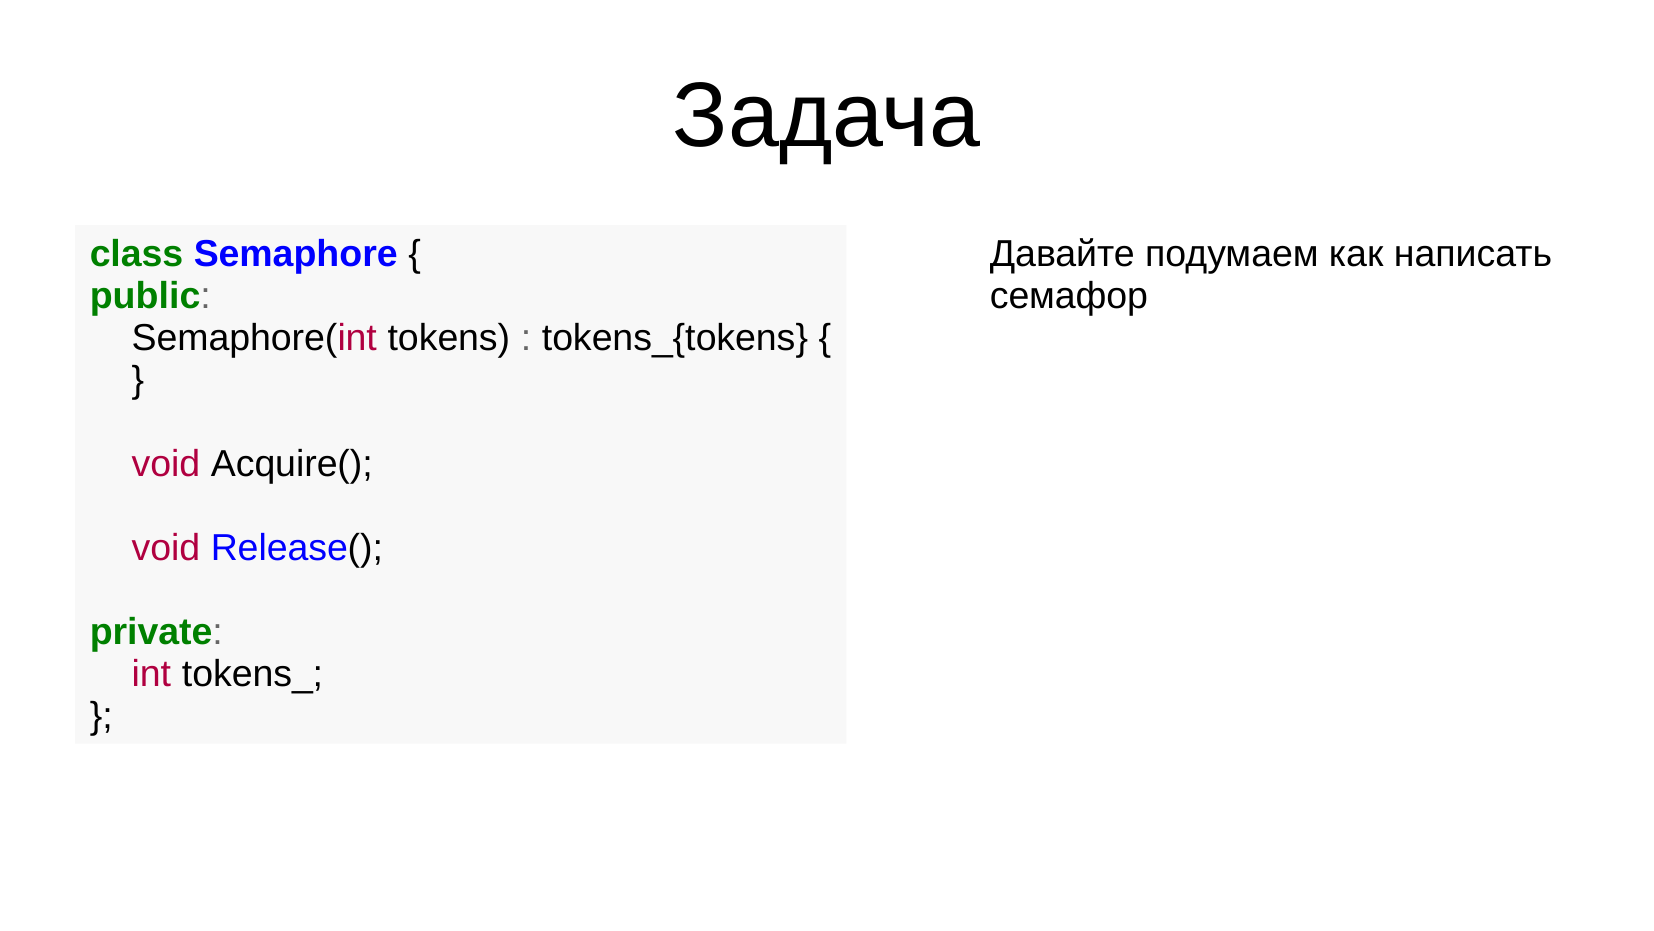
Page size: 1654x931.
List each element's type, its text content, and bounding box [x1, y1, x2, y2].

title Задача [82, 37, 1571, 193]
text_box Давайте подумаем как написать семафор [975, 225, 1576, 324]
text_box class Semaphore { public: Semaphore(int tokens) : tokens_{tokens} { } void Acquire(); void Release(); private: int tokens_; }; [75, 225, 847, 744]
